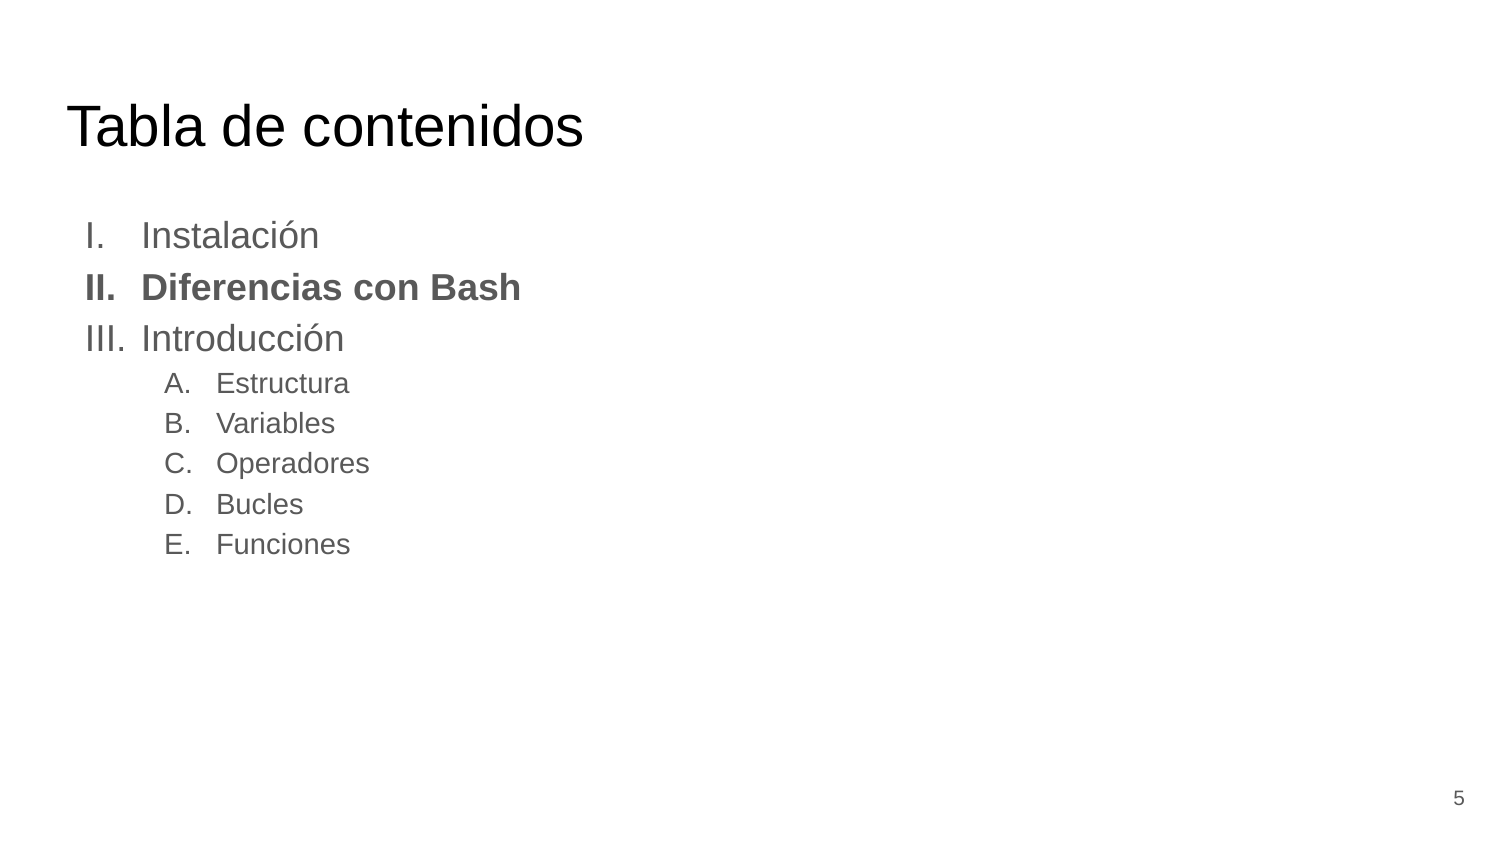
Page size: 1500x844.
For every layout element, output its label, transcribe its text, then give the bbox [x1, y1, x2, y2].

slide_number <number> [1389, 764, 1480, 830]
title Tabla de contenidos [51, 72, 1449, 167]
list Instalación Diferencias con Bash Introducción Estructura Variables Operadores Bucles Funciones [51, 189, 1449, 750]
